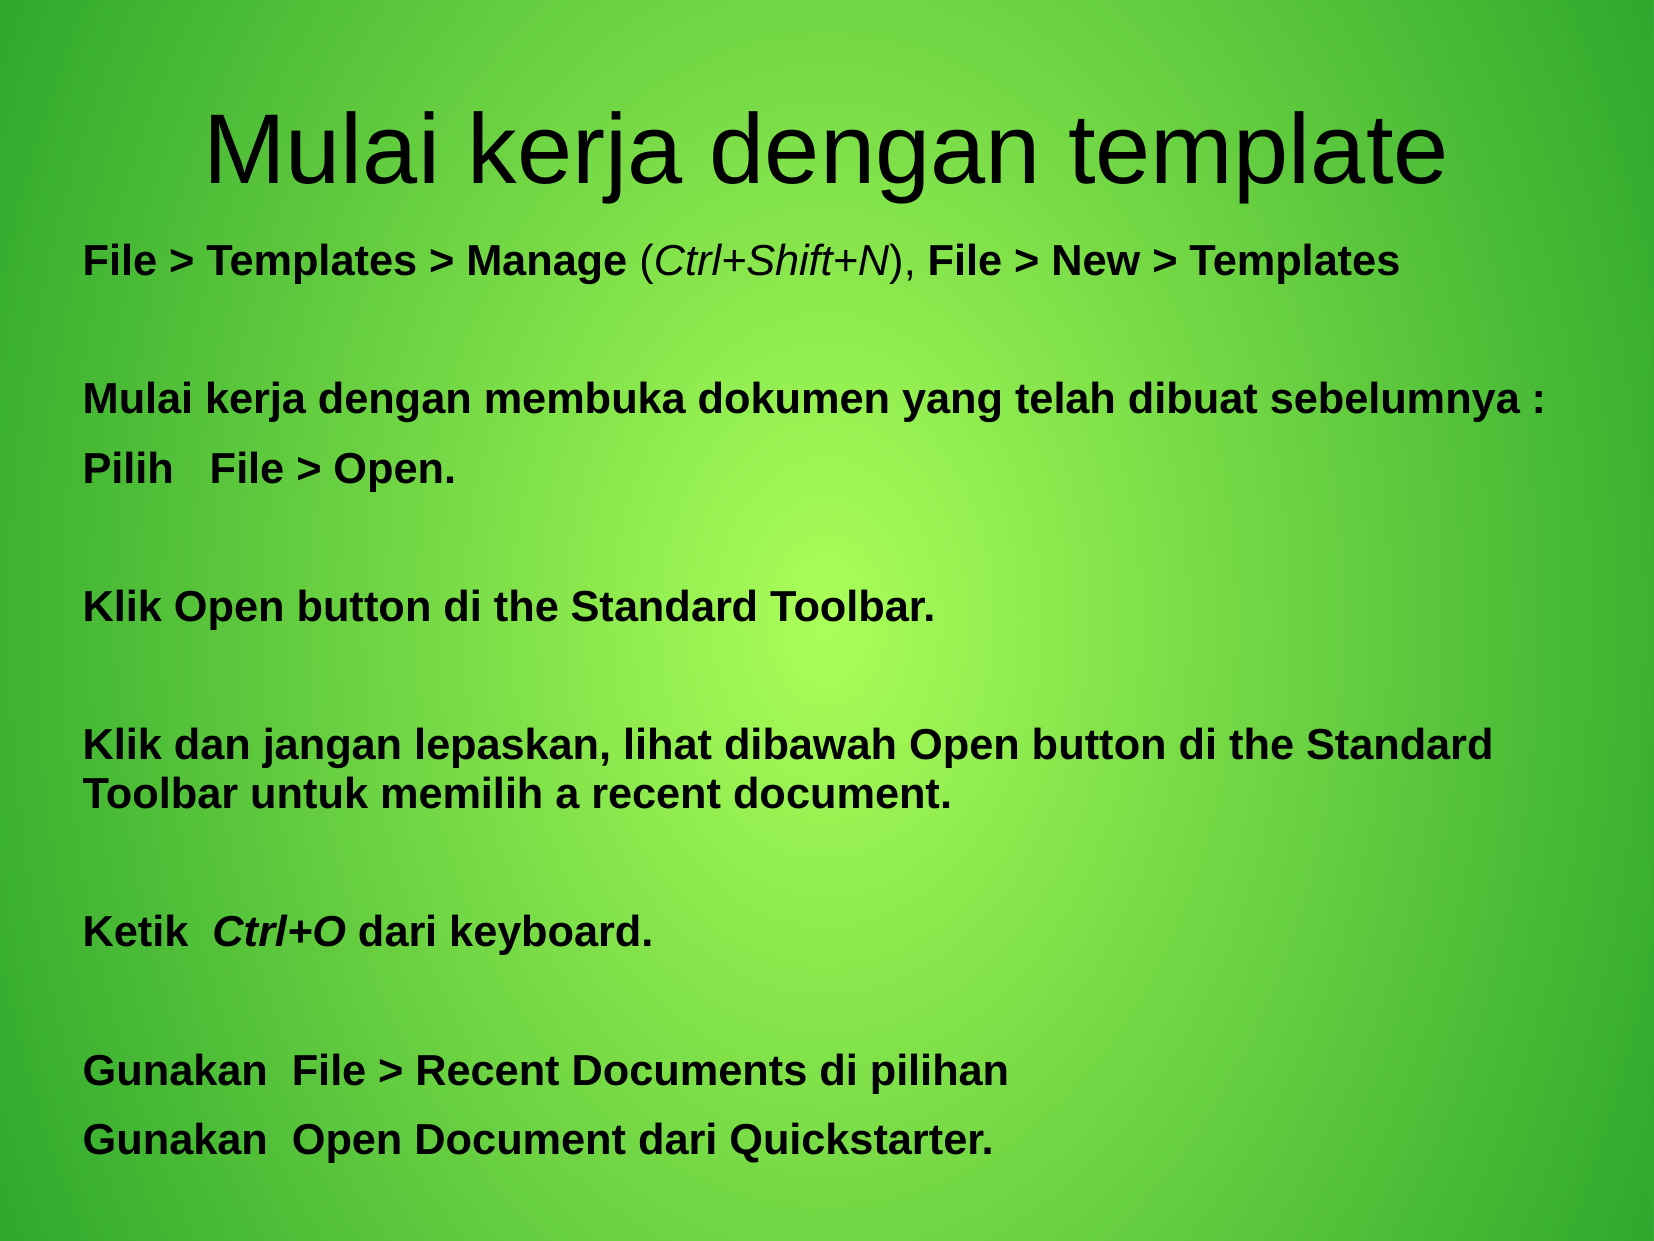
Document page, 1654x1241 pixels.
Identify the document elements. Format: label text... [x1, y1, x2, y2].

list File > Templates > Manage (Ctrl+Shift+N), File > New > Templates Mulai kerja dengan membuka dokumen yang telah dibuat sebelumnya : Pilih File > Open. Klik Open button di the Standard Toolbar. Klik dan jangan lepaskan, lihat dibawah Open button di the Standard Toolbar untuk memilih a recent document. Ketik Ctrl+O dari keyboard. Gunakan File > Recent Documents di pilihan Gunakan Open Document dari Quickstarter. [82, 236, 1571, 1205]
title Mulai kerja dengan template [82, 47, 1571, 236]
